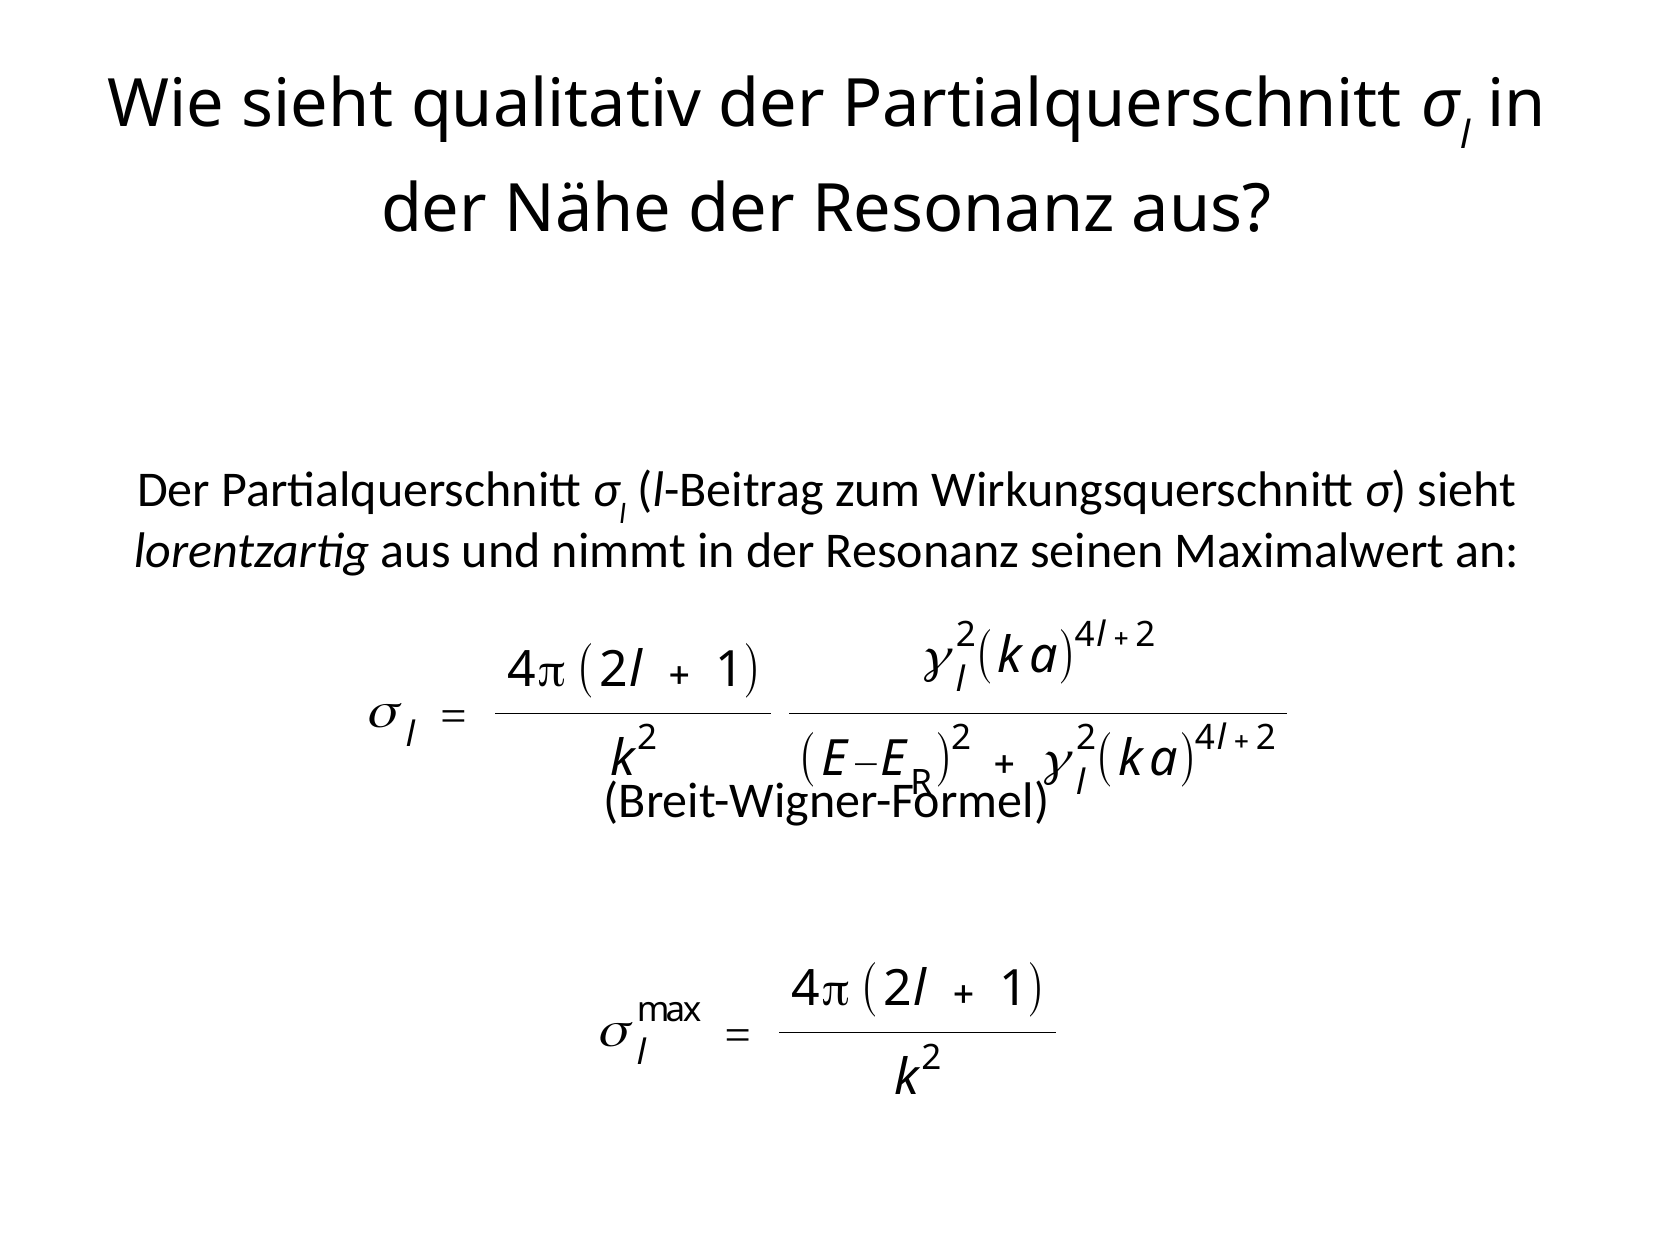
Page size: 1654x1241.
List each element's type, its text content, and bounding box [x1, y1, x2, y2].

chart [590, 958, 1064, 1109]
chart [358, 613, 1295, 804]
subtitle Der Partialquerschnitt σl (l-Beitrag zum Wirkungsquerschnitt σ) sieht lorentzartig aus und nimmt in der Resonanz seinen Maximalwert an: (Breit-Wigner-Formel) [82, 290, 1571, 1010]
title Wie sieht qualitativ der Partialquerschnitt σl in der Nähe der Resonanz aus? [82, 49, 1571, 257]
